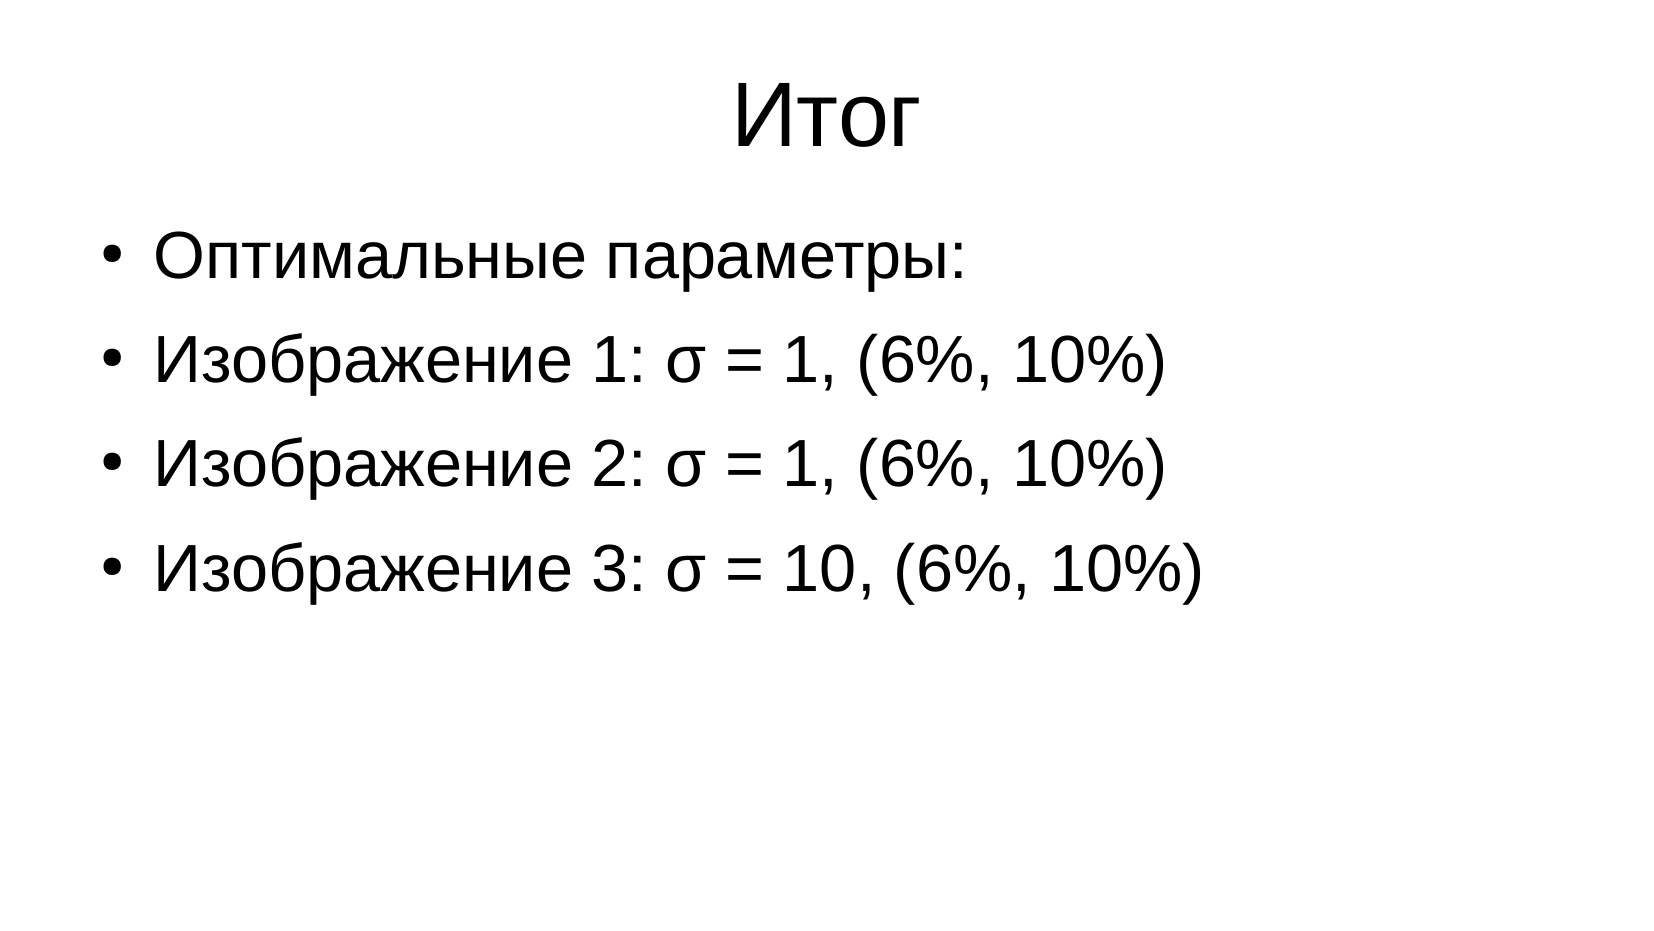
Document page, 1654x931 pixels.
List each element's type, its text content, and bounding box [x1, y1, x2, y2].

list Оптимальные параметры: Изображение 1: σ = 1, (6%, 10%) Изображение 2: σ = 1, (6%, 10%) Изображение 3: σ = 10, (6%, 10%) [82, 217, 1571, 758]
title Итог [82, 37, 1571, 193]
